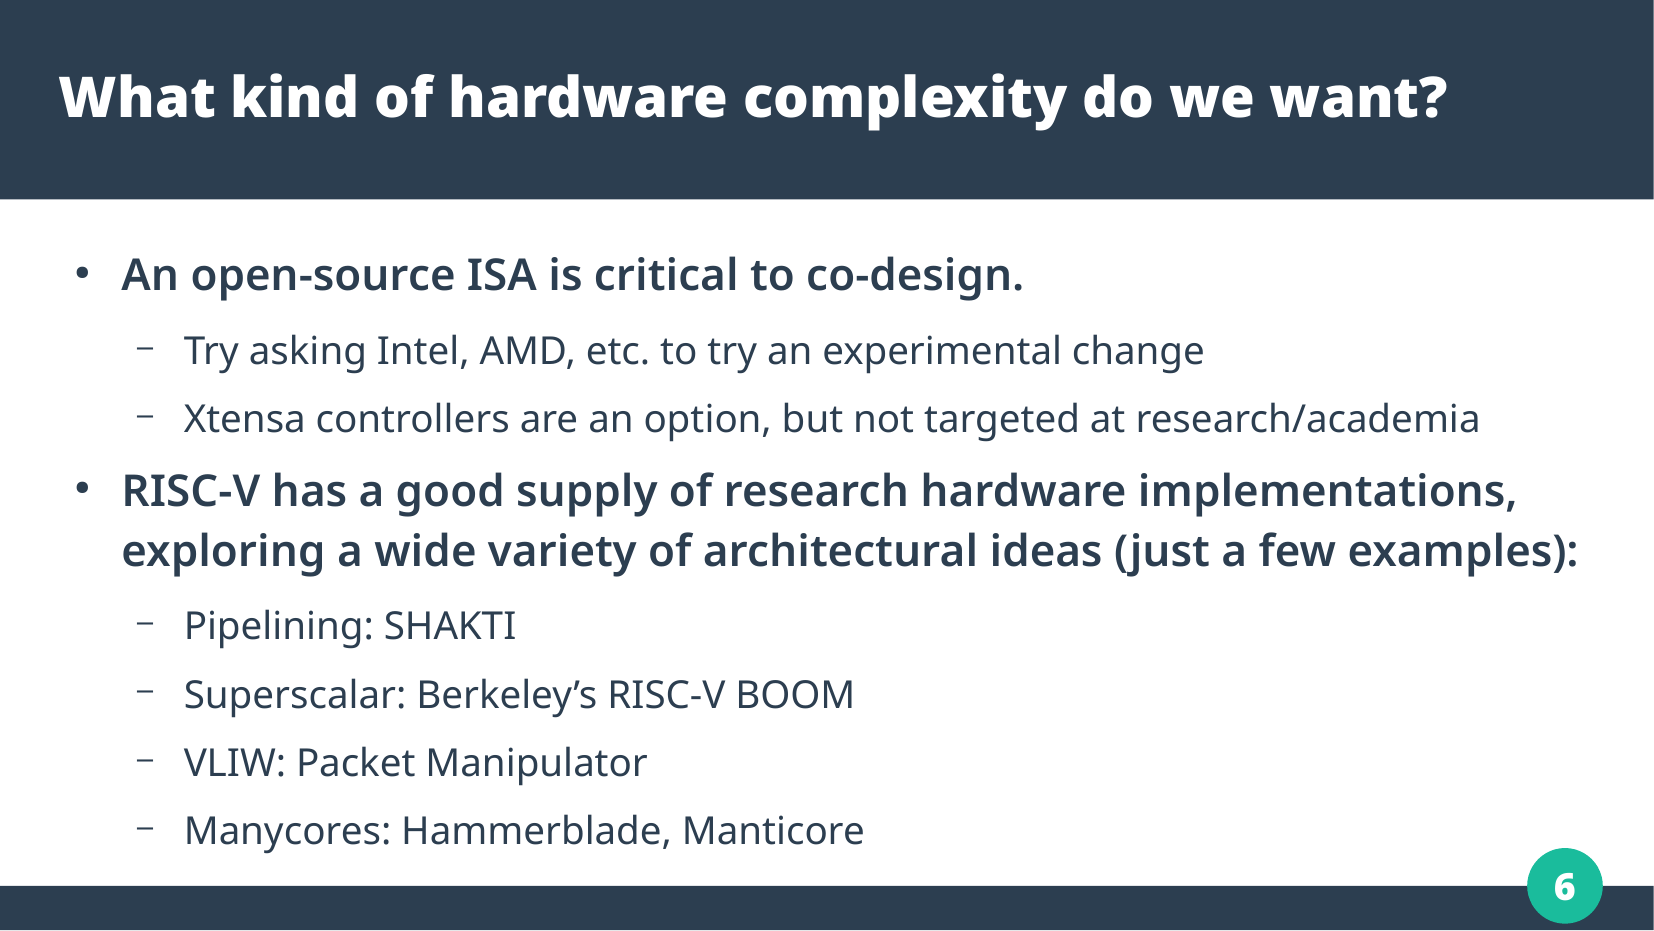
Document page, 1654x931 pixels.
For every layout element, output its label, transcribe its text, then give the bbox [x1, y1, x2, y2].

title What kind of hardware complexity do we want? [59, 37, 1595, 156]
list An open-source ISA is critical to co-design. Try asking Intel, AMD, etc. to try an experimental change Xtensa controllers are an option, but not targeted at research/academia RISC-V has a good supply of research hardware implementations, exploring a wide variety of architectural ideas (just a few examples): Pipelining: SHAKTI Superscalar: Berkeley’s RISC-V BOOM VLIW: Packet Manipulator Manycores: Hammerblade, Manticore [59, 243, 1595, 864]
